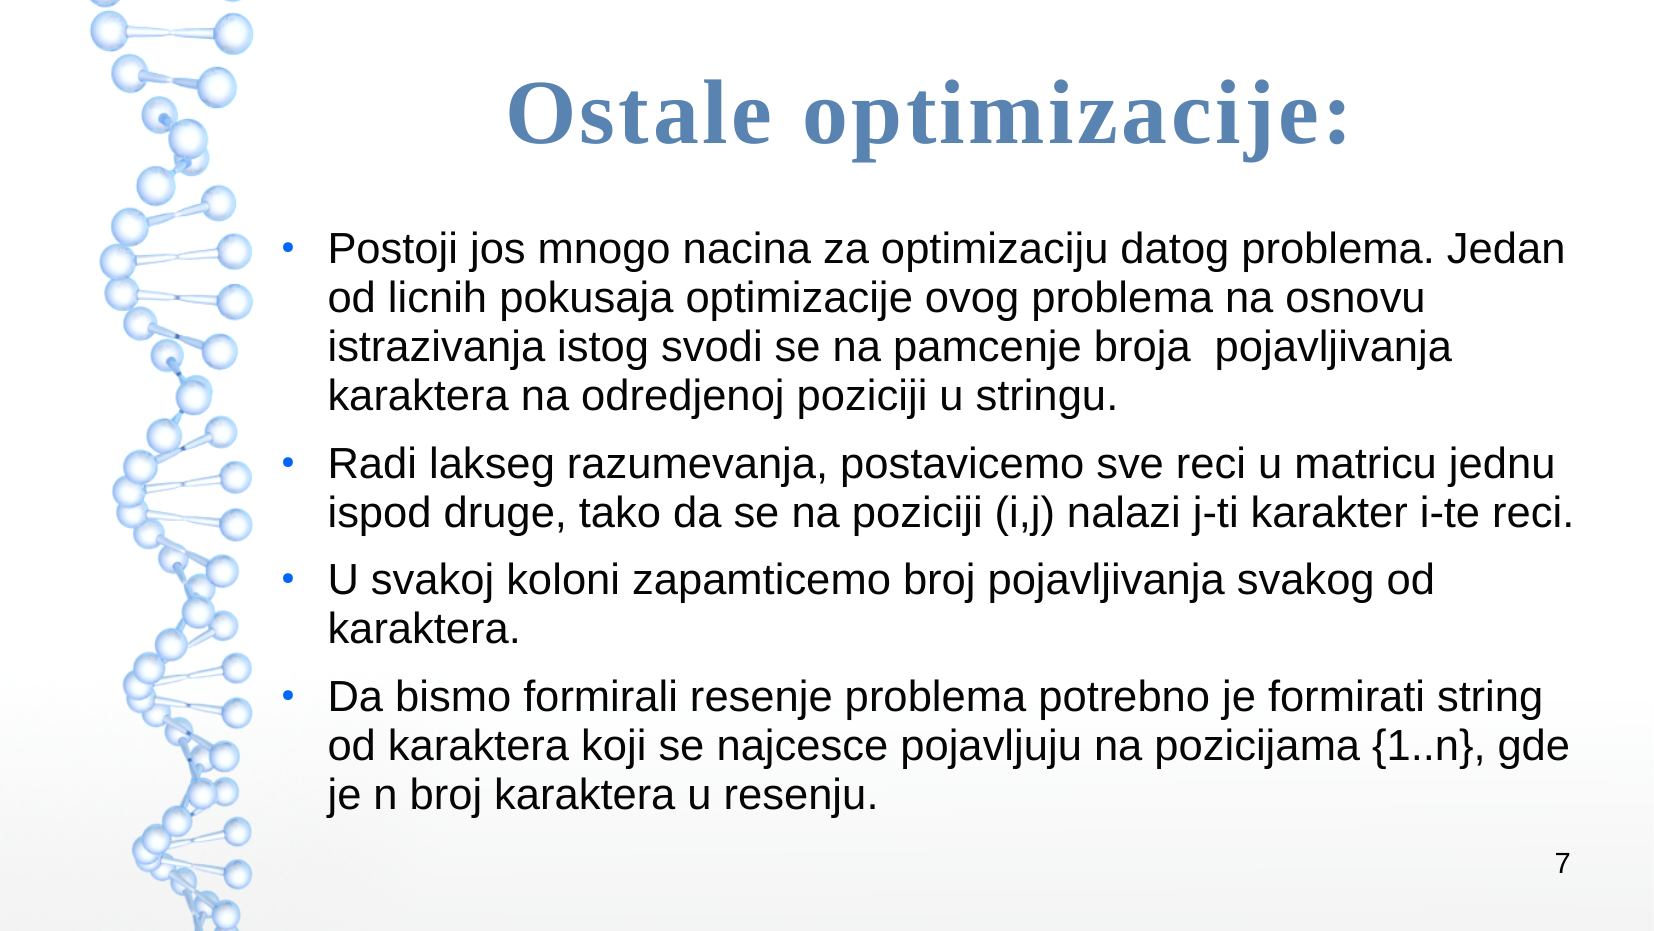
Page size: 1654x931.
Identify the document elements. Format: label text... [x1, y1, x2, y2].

list Postoji jos mnogo nacina za optimizaciju datog problema. Jedan od licnih pokusaja optimizacije ovog problema na osnovu istrazivanja istog svodi se na pamcenje broja pojavljivanja karaktera na odredjenoj poziciji u stringu. Radi lakseg razumevanja, postavicemo sve reci u matricu jednu ispod druge, tako da se na poziciji (i,j) nalazi j-ti karakter i-te reci. U svakoj koloni zapamticemo broj pojavljivanja svakog od karaktera. Da bismo formirali resenje problema potrebno je formirati string od karaktera koji se najcesce pojavljuju na pozicijama {1..n}, gde je n broj karaktera u resenju. [265, 224, 1595, 827]
title Ostale optimizacije: [265, 35, 1595, 189]
picture [0, 0, 1654, 931]
